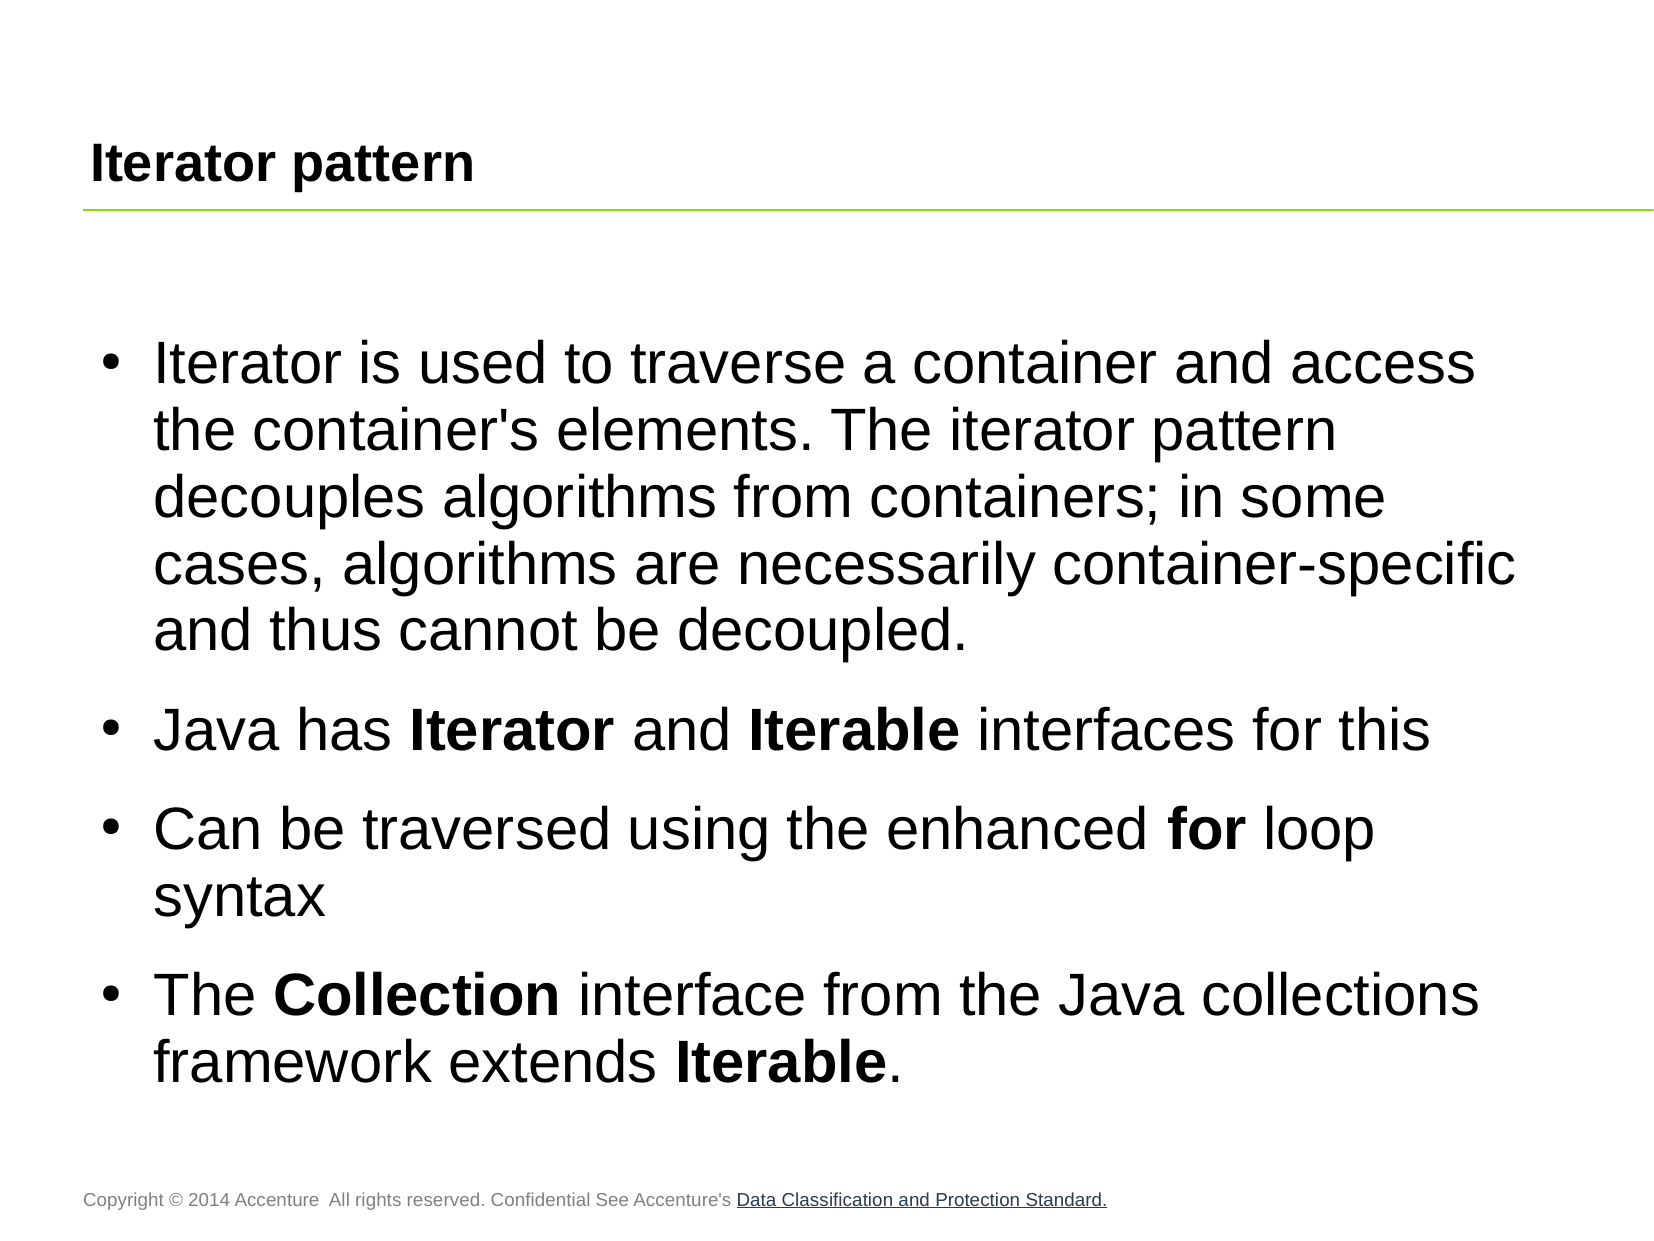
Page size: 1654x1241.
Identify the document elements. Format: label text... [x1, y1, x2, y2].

title Iterator pattern [90, 90, 1579, 236]
list Iterator is used to traverse a container and access the container's elements. The iterator pattern decouples algorithms from containers; in some cases, algorithms are necessarily container-specific and thus cannot be decoupled. Java has Iterator and Iterable interfaces for this Can be traversed using the enhanced for loop syntax The Collection interface from the Java collections framework extends Iterable. [82, 330, 1538, 1186]
